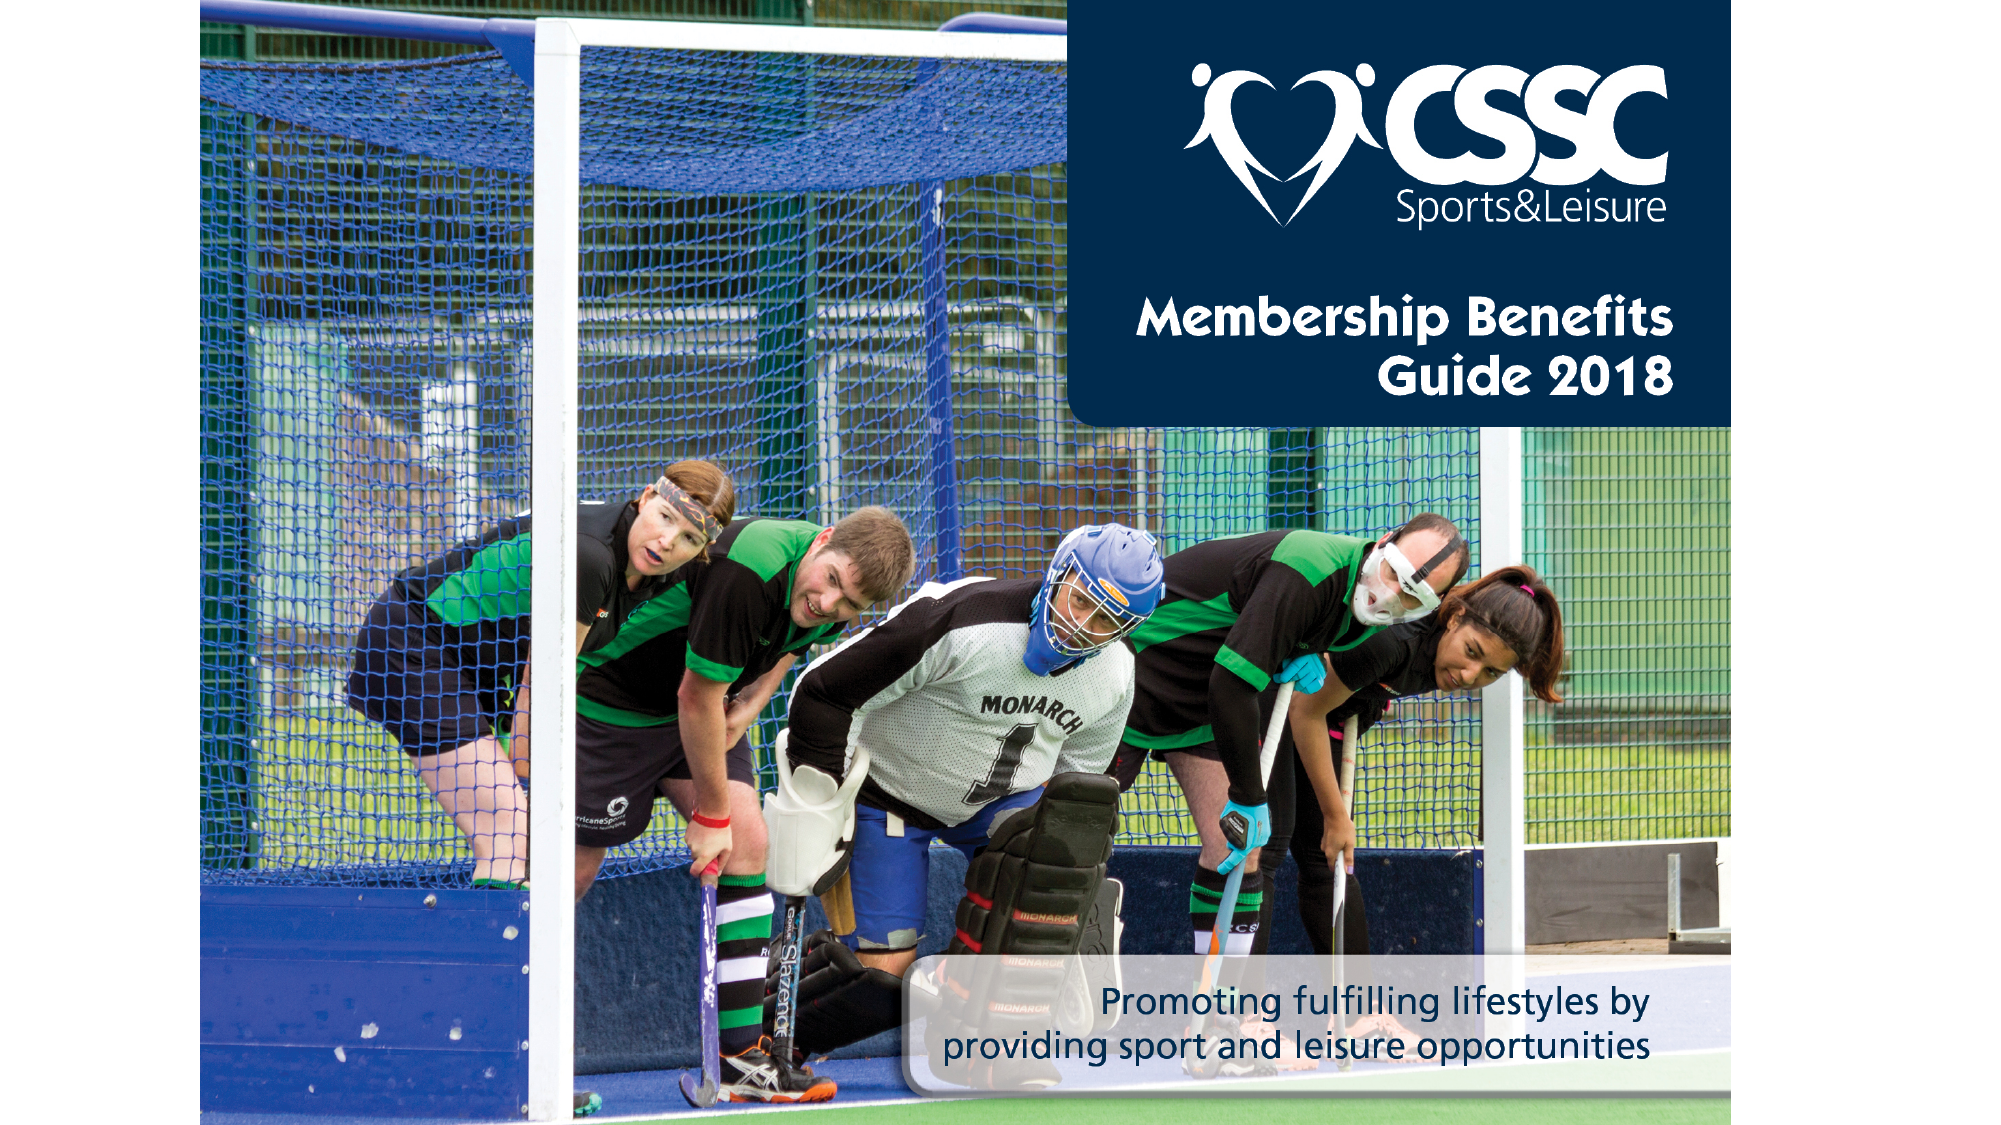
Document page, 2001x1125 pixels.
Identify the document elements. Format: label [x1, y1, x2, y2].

picture [200, 0, 1731, 1125]
